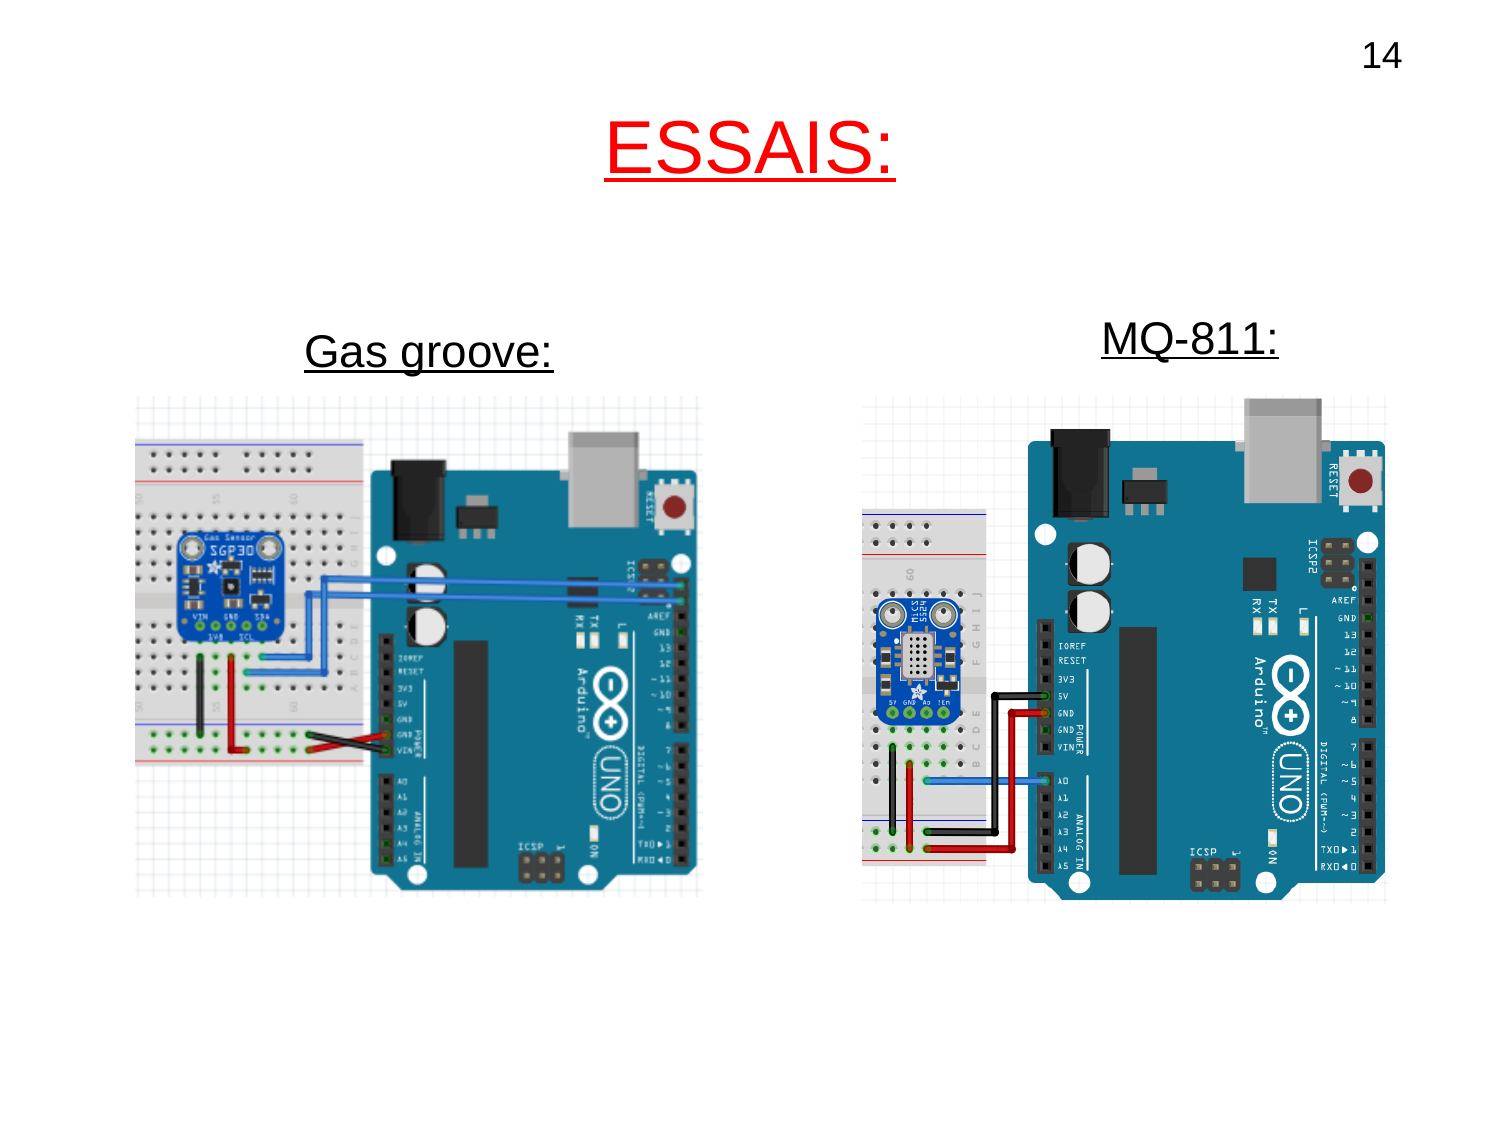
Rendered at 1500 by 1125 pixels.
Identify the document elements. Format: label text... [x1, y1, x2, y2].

text_box ESSAIS: [0, 91, 1500, 197]
text_box 14 [1346, 23, 1453, 84]
picture [135, 396, 703, 897]
picture [862, 395, 1389, 904]
text_box MQ-811: [1086, 301, 1312, 373]
text_box Gas groove: [289, 314, 573, 385]
